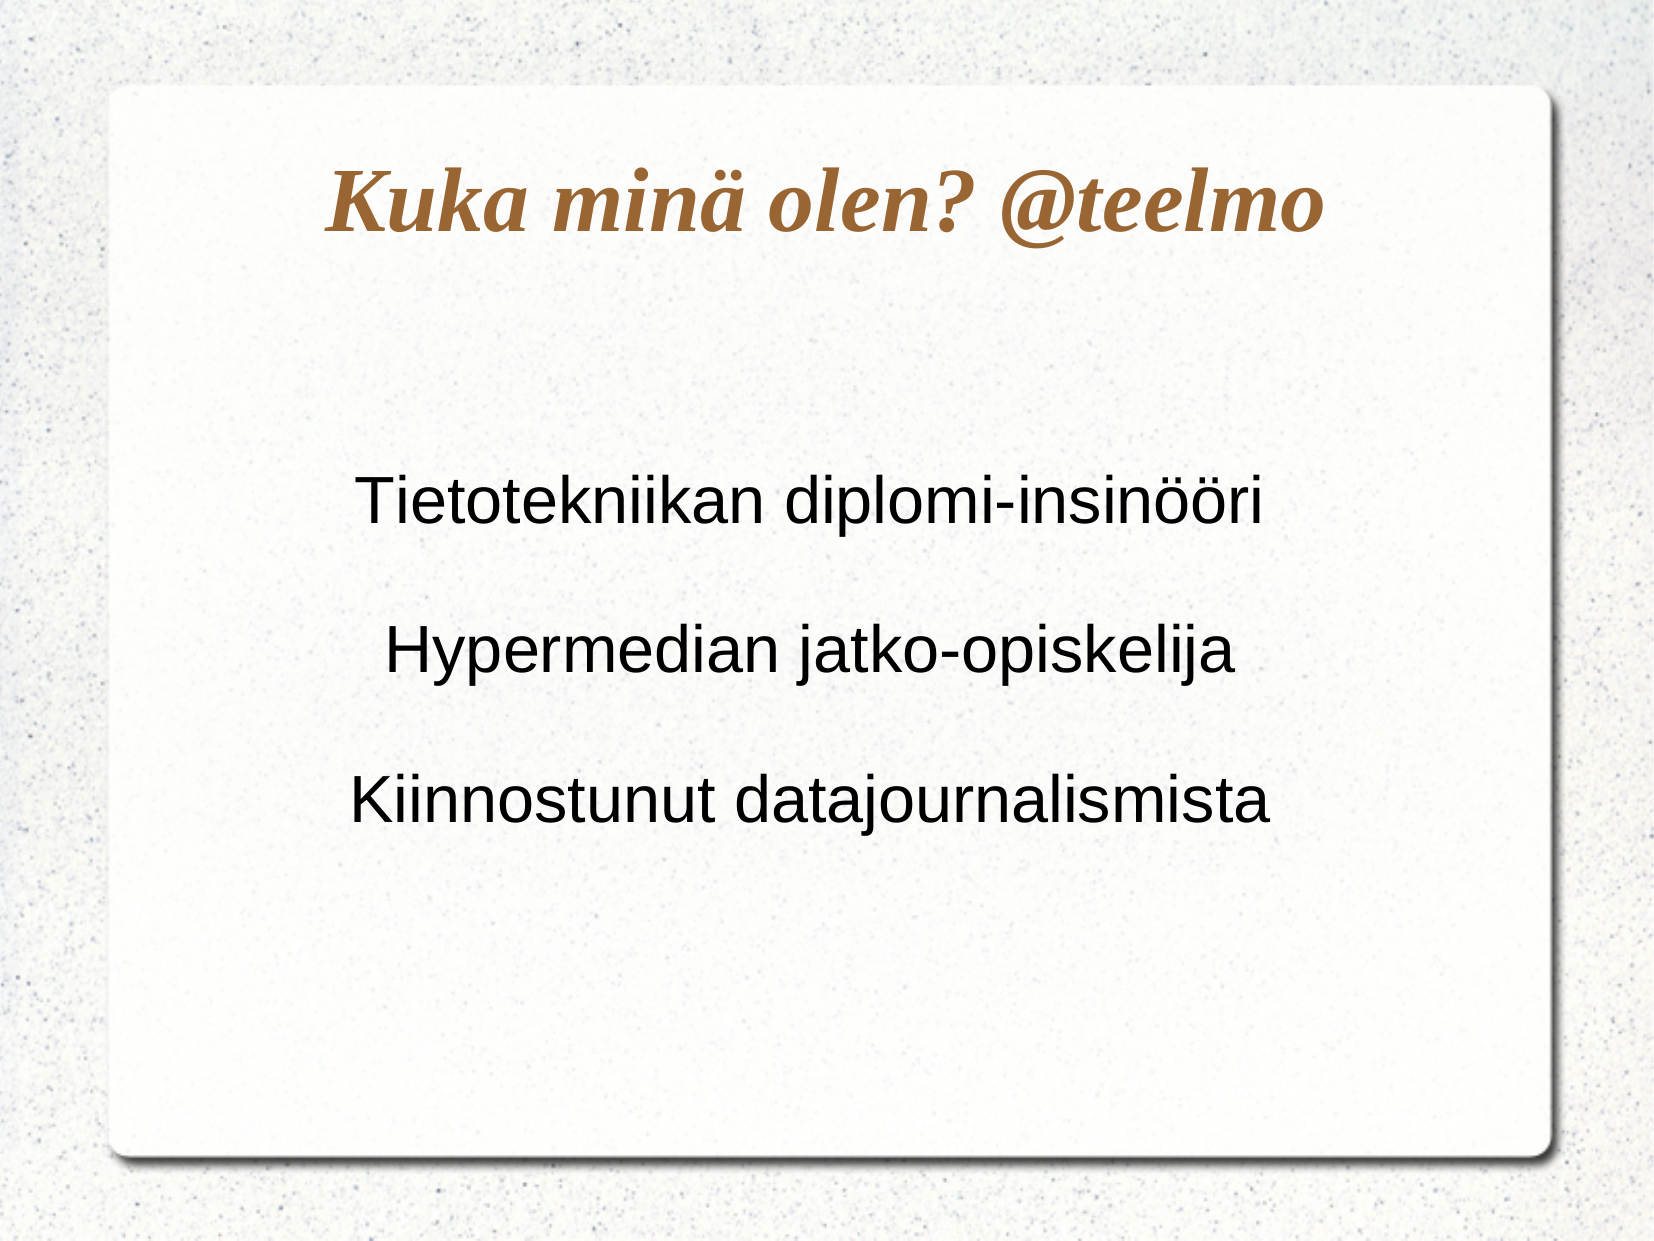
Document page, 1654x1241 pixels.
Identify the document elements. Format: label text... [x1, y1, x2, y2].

subtitle Tietotekniikan diplomi-insinööri Hypermedian jatko-opiskelija Kiinnostunut datajournalismista [82, 290, 1538, 1010]
title Kuka minä olen? @teelmo [118, 96, 1536, 290]
picture [0, 0, 1654, 1241]
